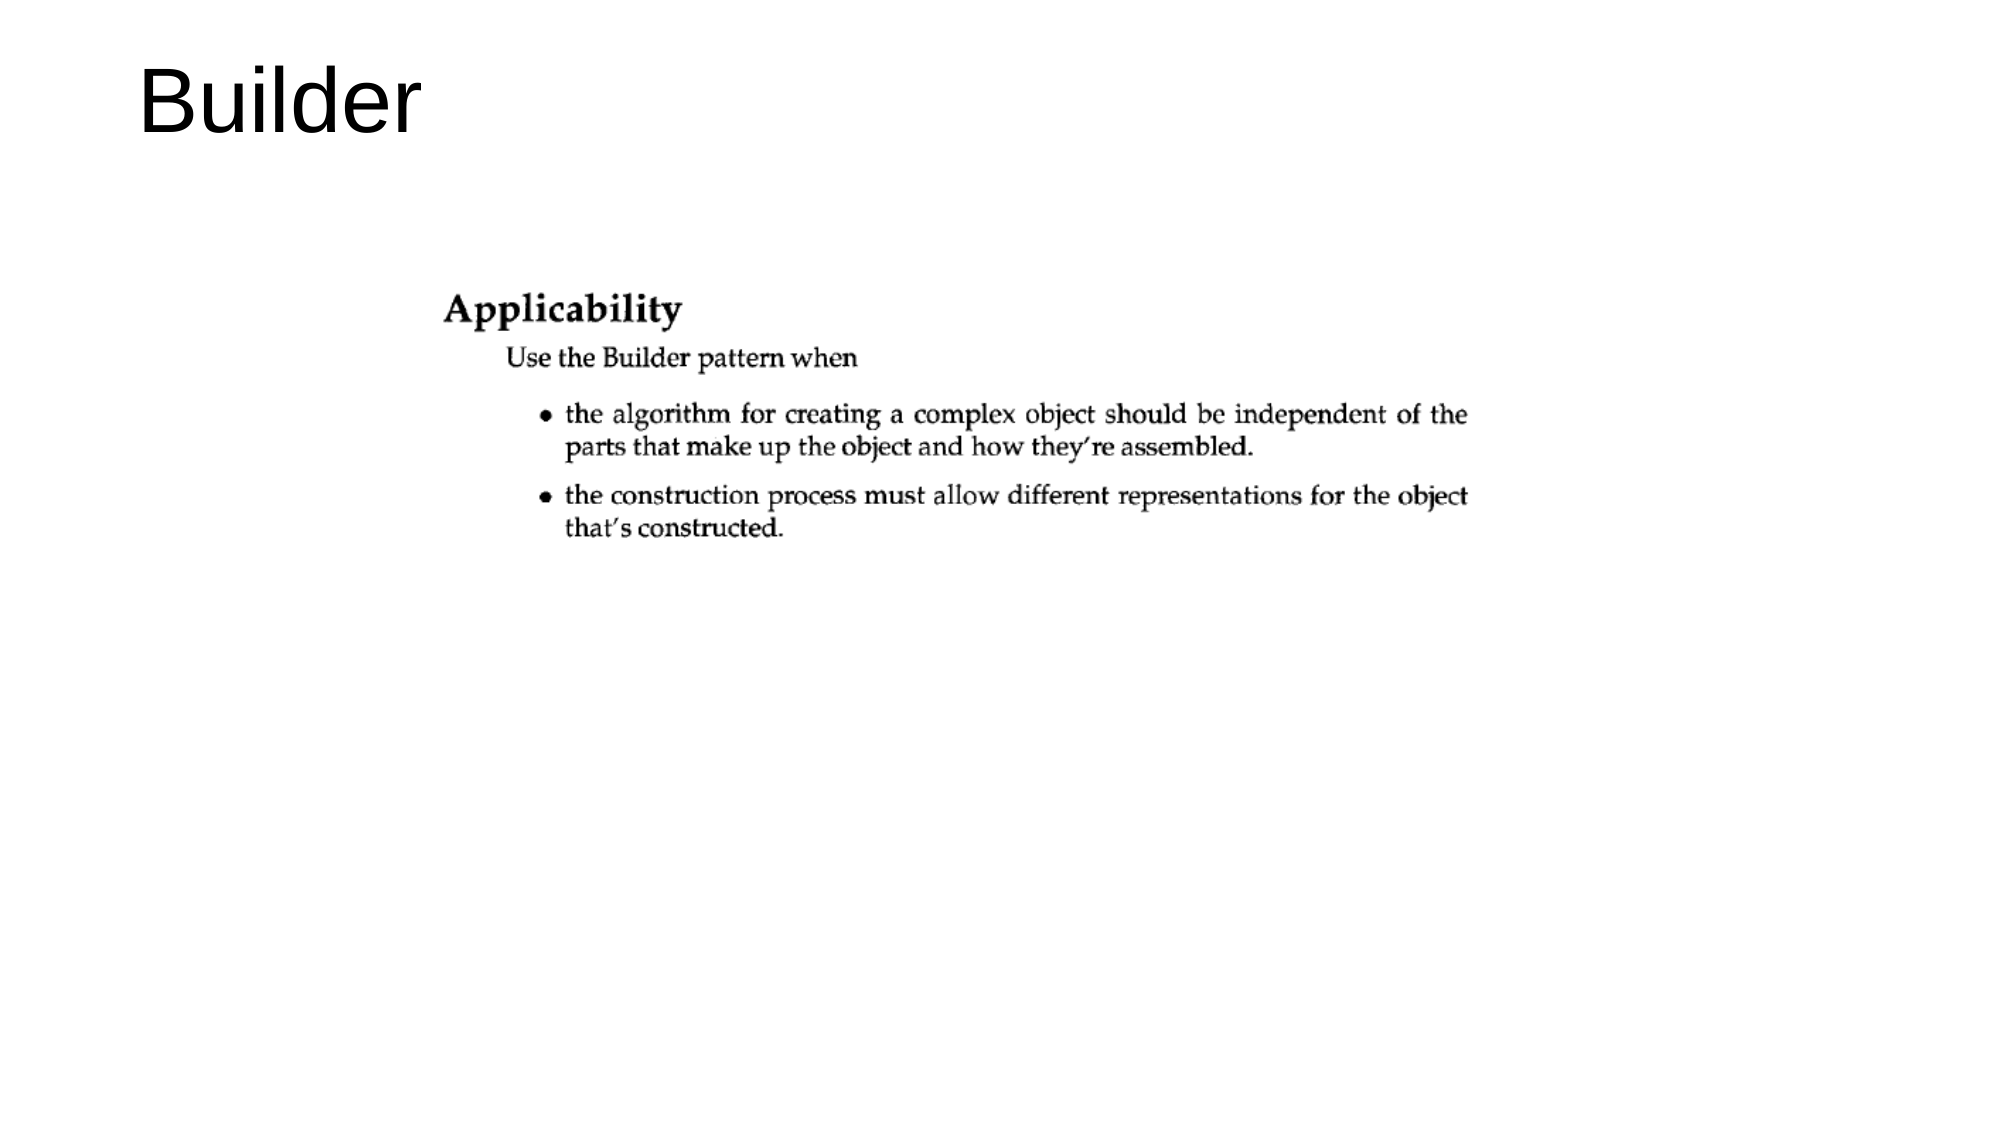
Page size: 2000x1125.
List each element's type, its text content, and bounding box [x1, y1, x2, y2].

title Builder [137, 53, 451, 157]
picture [435, 287, 1495, 556]
